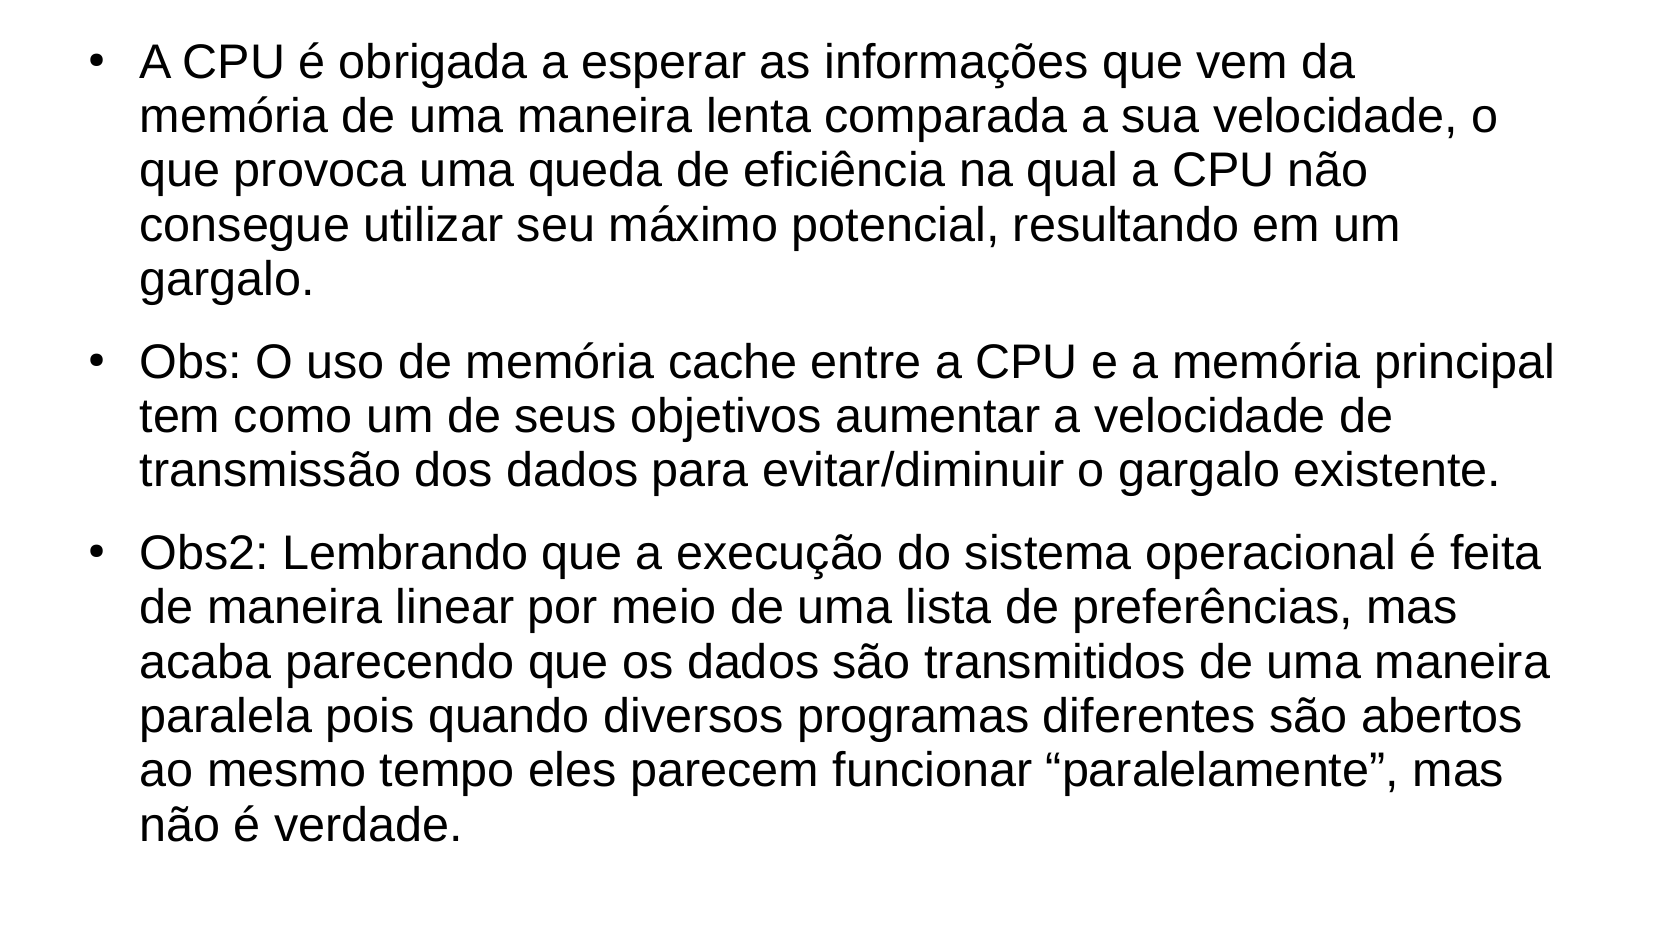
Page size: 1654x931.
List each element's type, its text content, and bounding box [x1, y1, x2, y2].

list A CPU é obrigada a esperar as informações que vem da memória de uma maneira lenta comparada a sua velocidade, o que provoca uma queda de eficiência na qual a CPU não consegue utilizar seu máximo potencial, resultando em um gargalo. Obs: O uso de memória cache entre a CPU e a memória principal tem como um de seus objetivos aumentar a velocidade de transmissão dos dados para evitar/diminuir o gargalo existente. Obs2: Lembrando que a execução do sistema operacional é feita de maneira linear por meio de uma lista de preferências, mas acaba parecendo que os dados são transmitidos de uma maneira paralela pois quando diversos programas diferentes são abertos ao mesmo tempo eles parecem funcionar “paralelamente”, mas não é verdade. [70, 34, 1559, 886]
